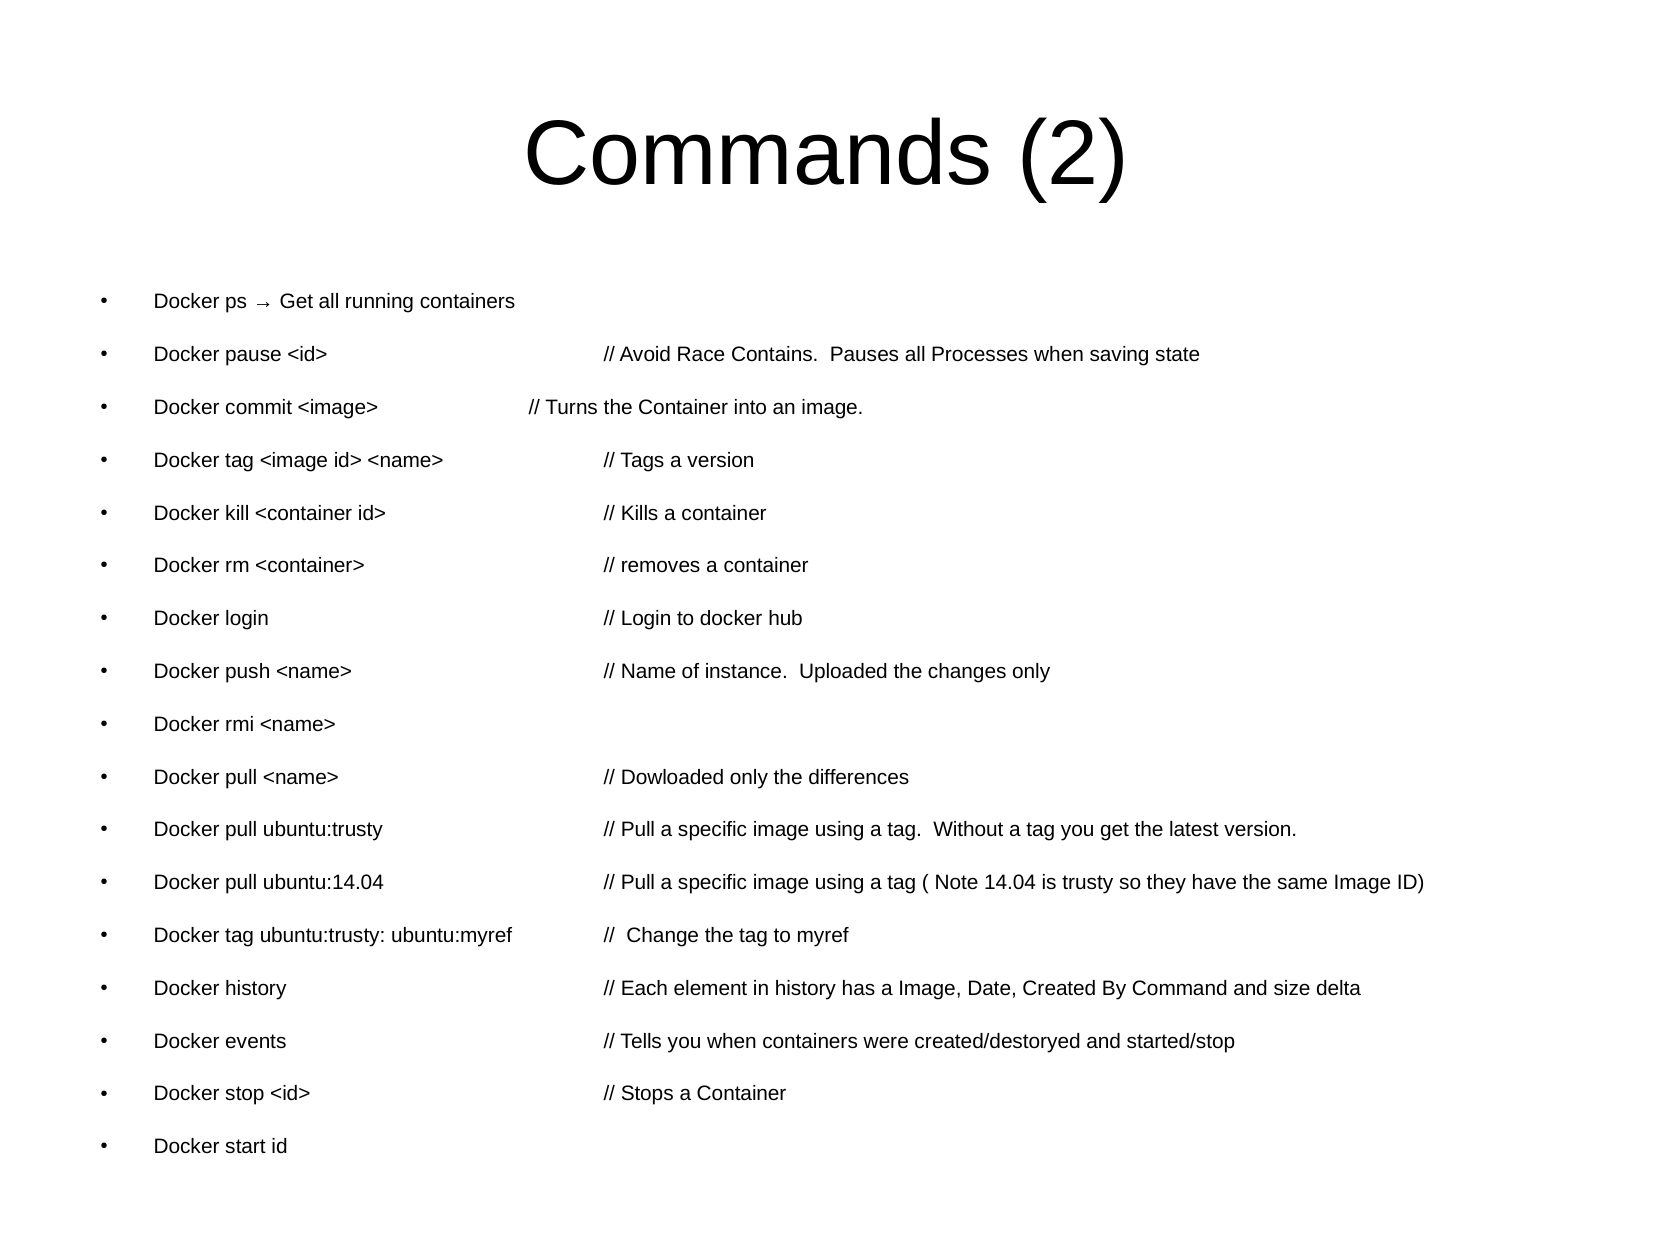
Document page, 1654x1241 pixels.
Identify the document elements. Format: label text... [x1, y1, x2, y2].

title Commands (2) [82, 49, 1571, 257]
list Docker ps → Get all running containers Docker pause <id> // Avoid Race Contains. Pauses all Processes when saving state Docker commit <image> // Turns the Container into an image. Docker tag <image id> <name> // Tags a version Docker kill <container id> // Kills a container Docker rm <container> // removes a container Docker login // Login to docker hub Docker push <name> // Name of instance. Uploaded the changes only Docker rmi <name> Docker pull <name> // Dowloaded only the differences Docker pull ubuntu:trusty // Pull a specific image using a tag. Without a tag you get the latest version. Docker pull ubuntu:14.04 // Pull a specific image using a tag ( Note 14.04 is trusty so they have the same Image ID) Docker tag ubuntu:trusty: ubuntu:myref // Change the tag to myref Docker history // Each element in history has a Image, Date, Created By Command and size delta Docker events // Tells you when containers were created/destoryed and started/stop Docker stop <id> // Stops a Container Docker start id [82, 290, 1571, 1216]
